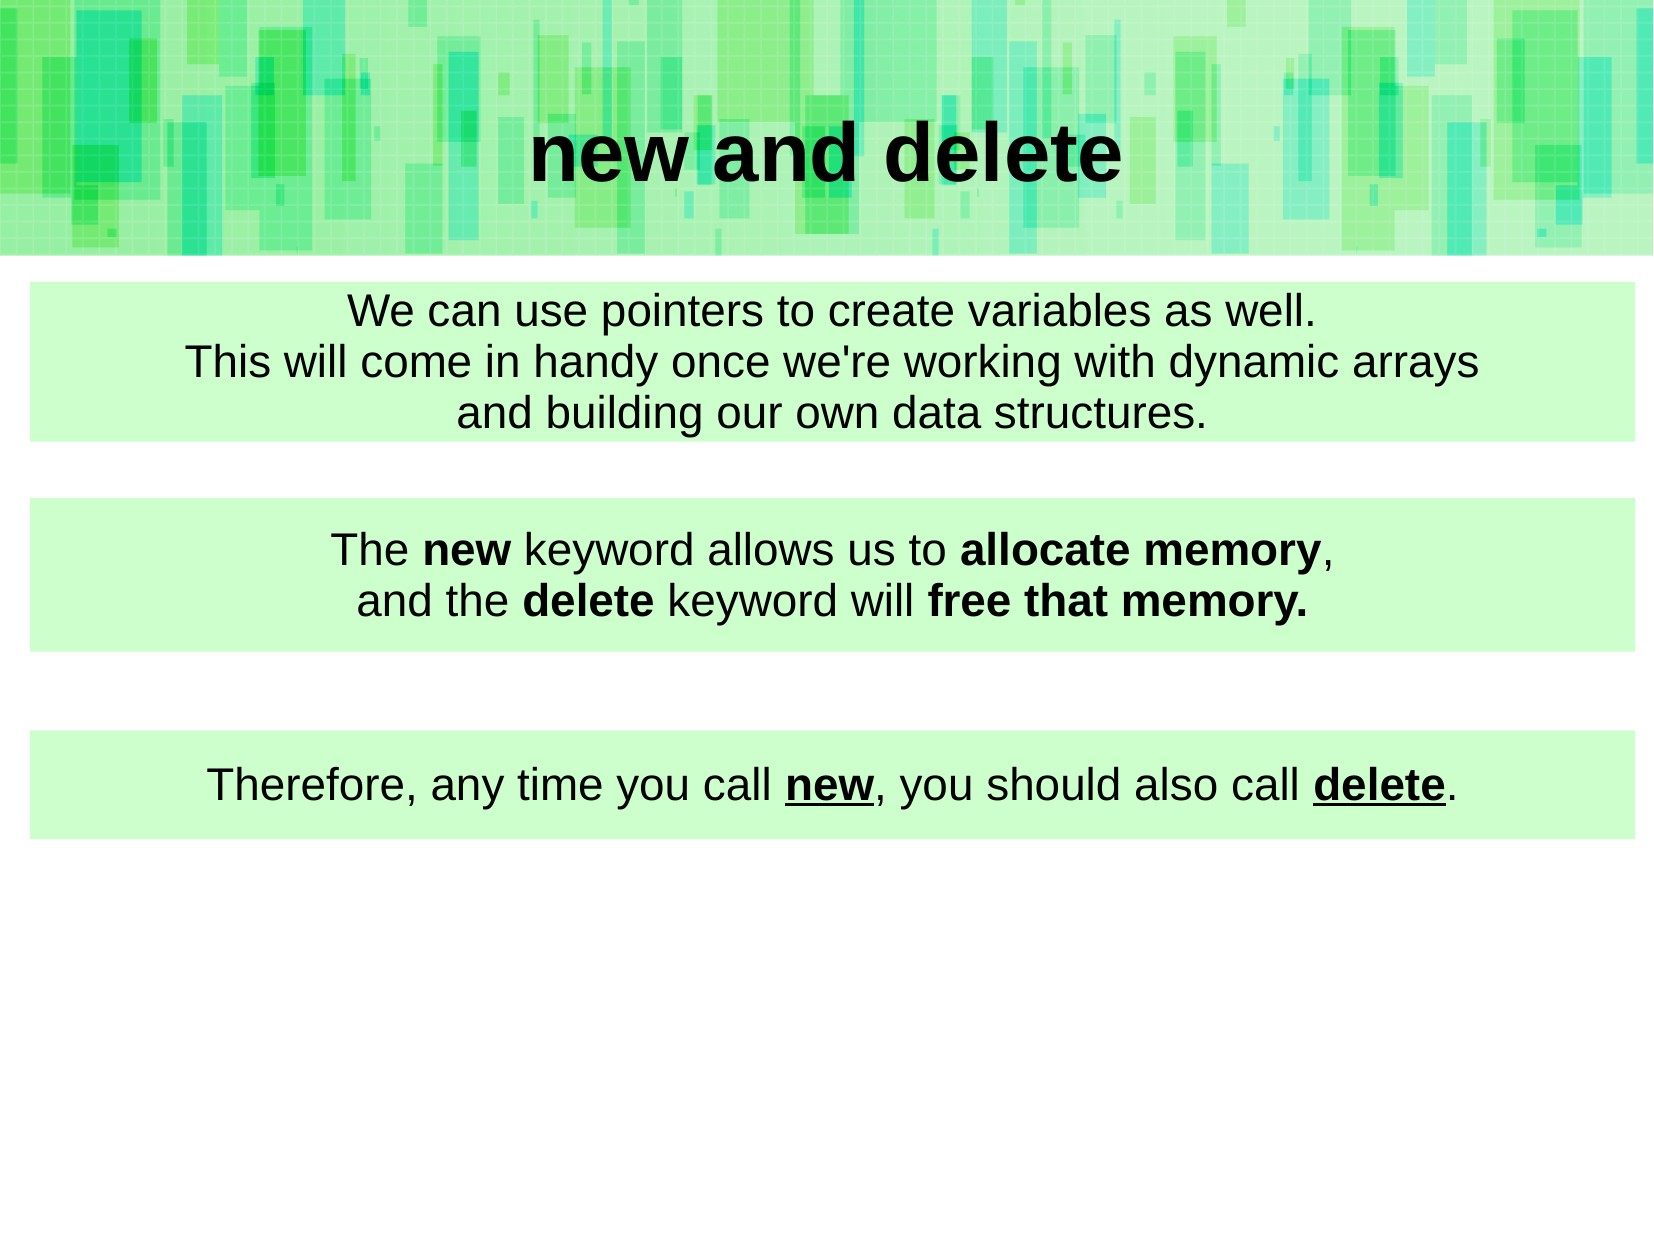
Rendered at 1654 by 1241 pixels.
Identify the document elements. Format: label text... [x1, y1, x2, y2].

text_box Therefore, any time you call new, you should also call delete. [30, 730, 1636, 840]
title new and delete [82, 49, 1571, 257]
text_box The new keyword allows us to allocate memory, and the delete keyword will free that memory. [30, 498, 1636, 652]
text_box We can use pointers to create variables as well. This will come in handy once we're working with dynamic arrays and building our own data structures. [30, 281, 1636, 442]
picture [0, 0, 1654, 1241]
